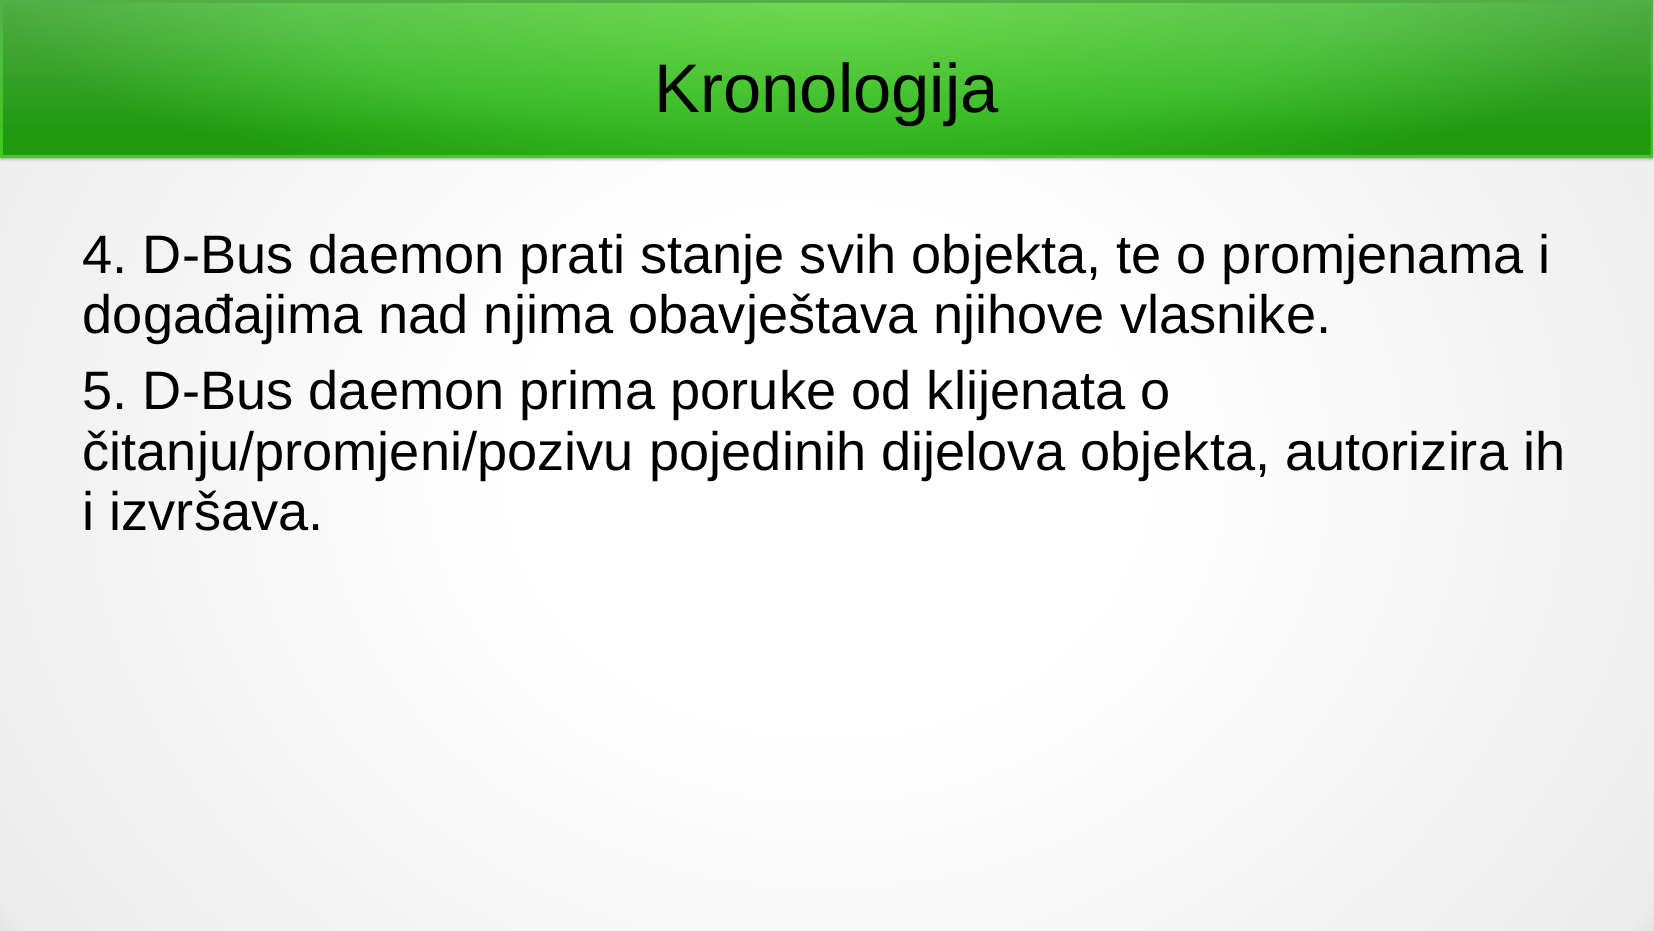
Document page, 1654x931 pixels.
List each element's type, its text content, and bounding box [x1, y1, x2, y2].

title Kronologija [82, 35, 1571, 142]
subtitle D-Bus daemon prati stanje svih objekta, te o promjenama i događajima nad njima obavještava njihove vlasnike. D-Bus daemon prima poruke od klijenata o čitanju/promjeni/pozivu pojedinih dijelova objekta, autorizira ih i izvršava. [82, 224, 1571, 764]
